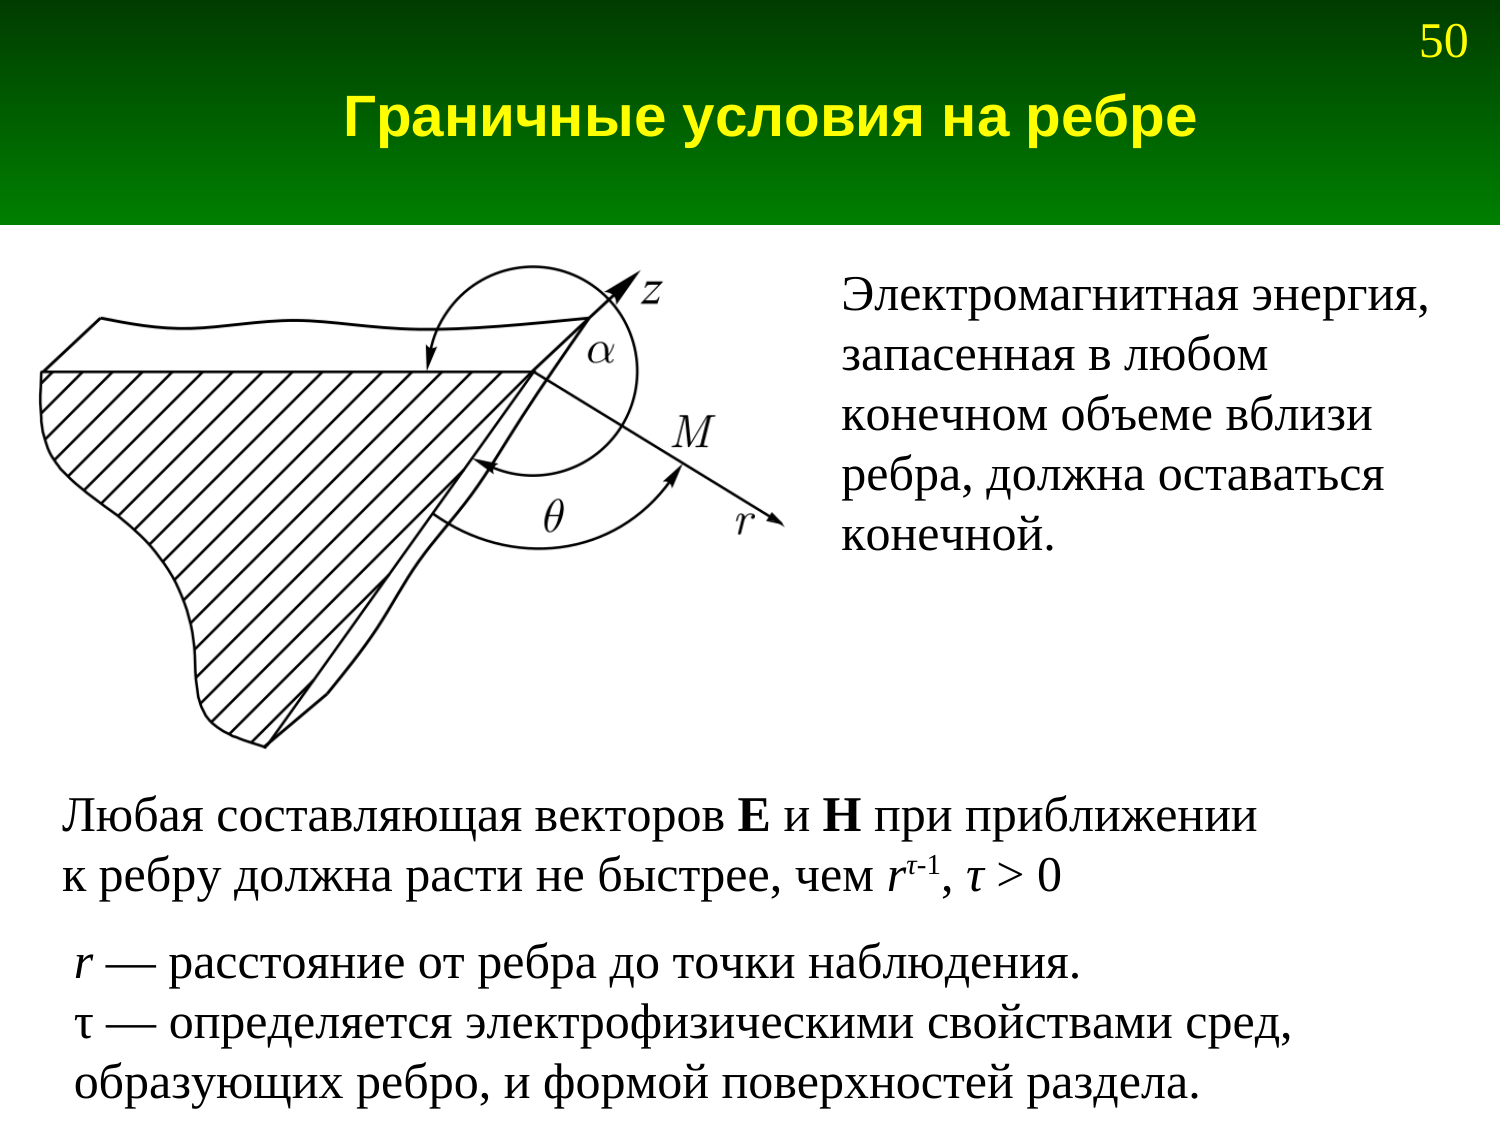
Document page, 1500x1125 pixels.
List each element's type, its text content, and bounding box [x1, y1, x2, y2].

text_box Электромагнитная энергия, запасенная в любом конечном объеме вблизи ребра, должна оставаться конечной. [826, 253, 1489, 568]
picture [35, 259, 791, 761]
text_box r — расстояние от ребра до точки наблюдения. τ — определяется электрофизическими свойствами сред, образующих ребро, и формой поверхностей раздела. [59, 921, 1382, 1117]
text_box Любая составляющая векторов E и H при приближении к ребру должна расти не быстрее, чем rτ-1, τ > 0 [47, 773, 1312, 969]
title Граничные условия на ребре [88, 18, 1453, 207]
